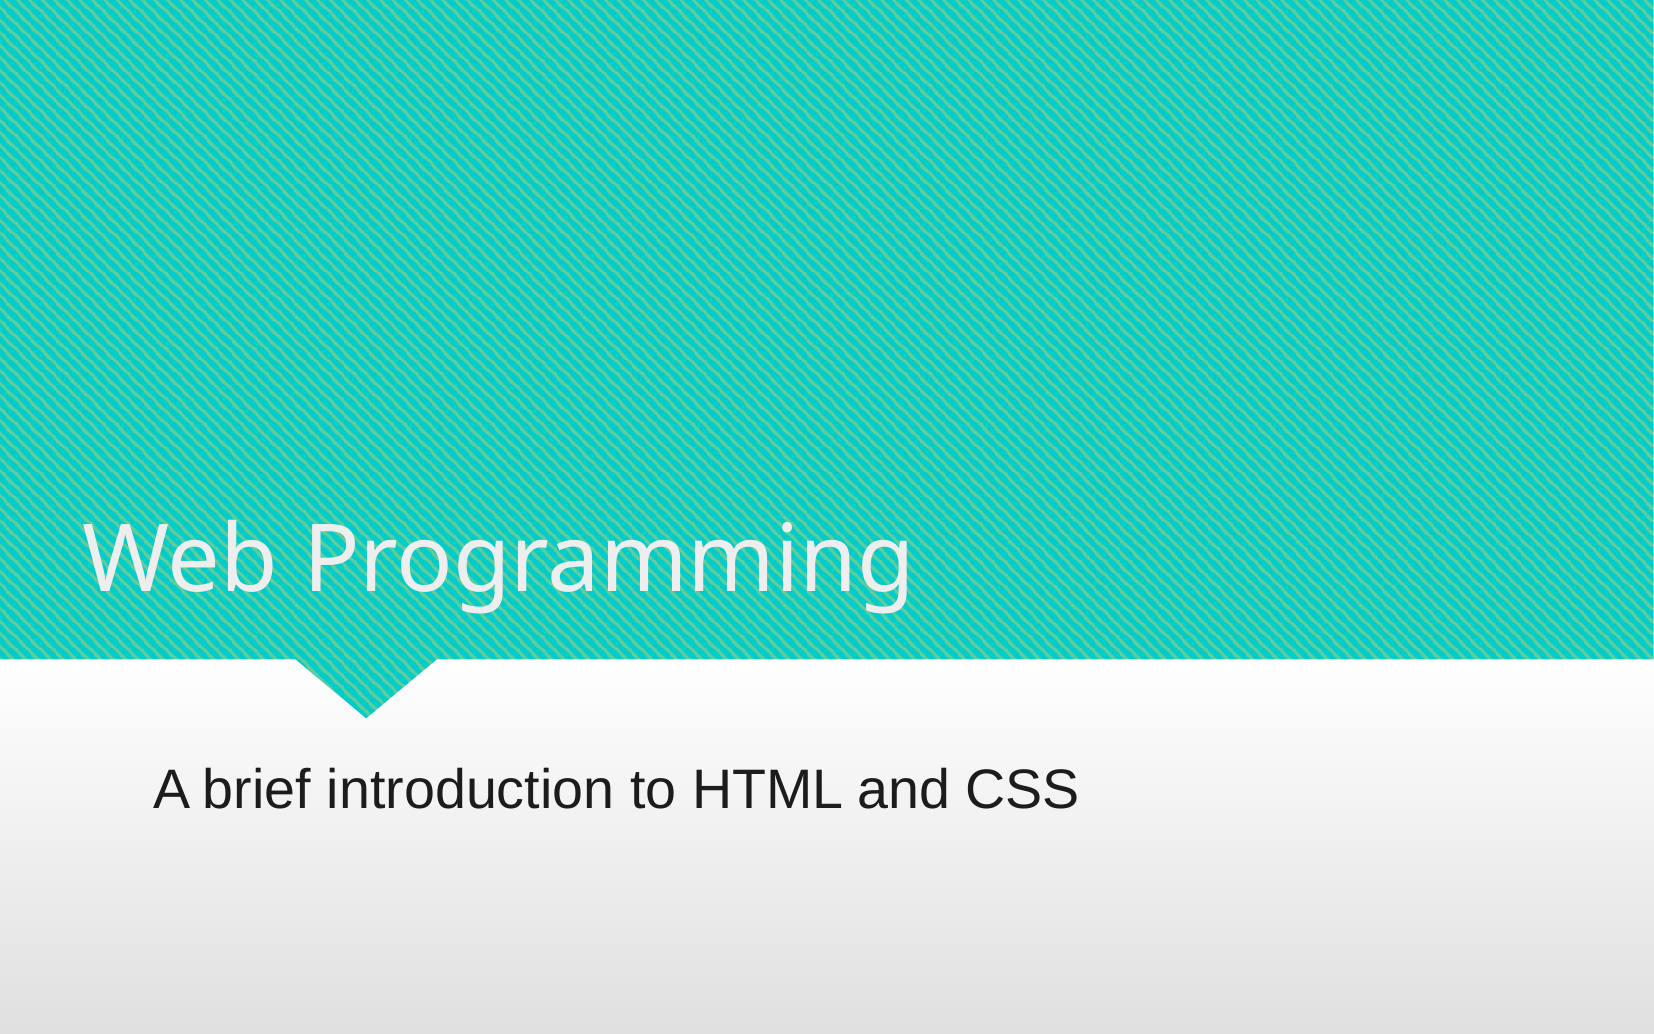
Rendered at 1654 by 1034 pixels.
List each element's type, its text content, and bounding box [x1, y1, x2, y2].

list A brief introduction to HTML and CSS [82, 757, 1571, 842]
picture [0, 0, 1654, 717]
title Web Programming [82, 469, 1571, 642]
